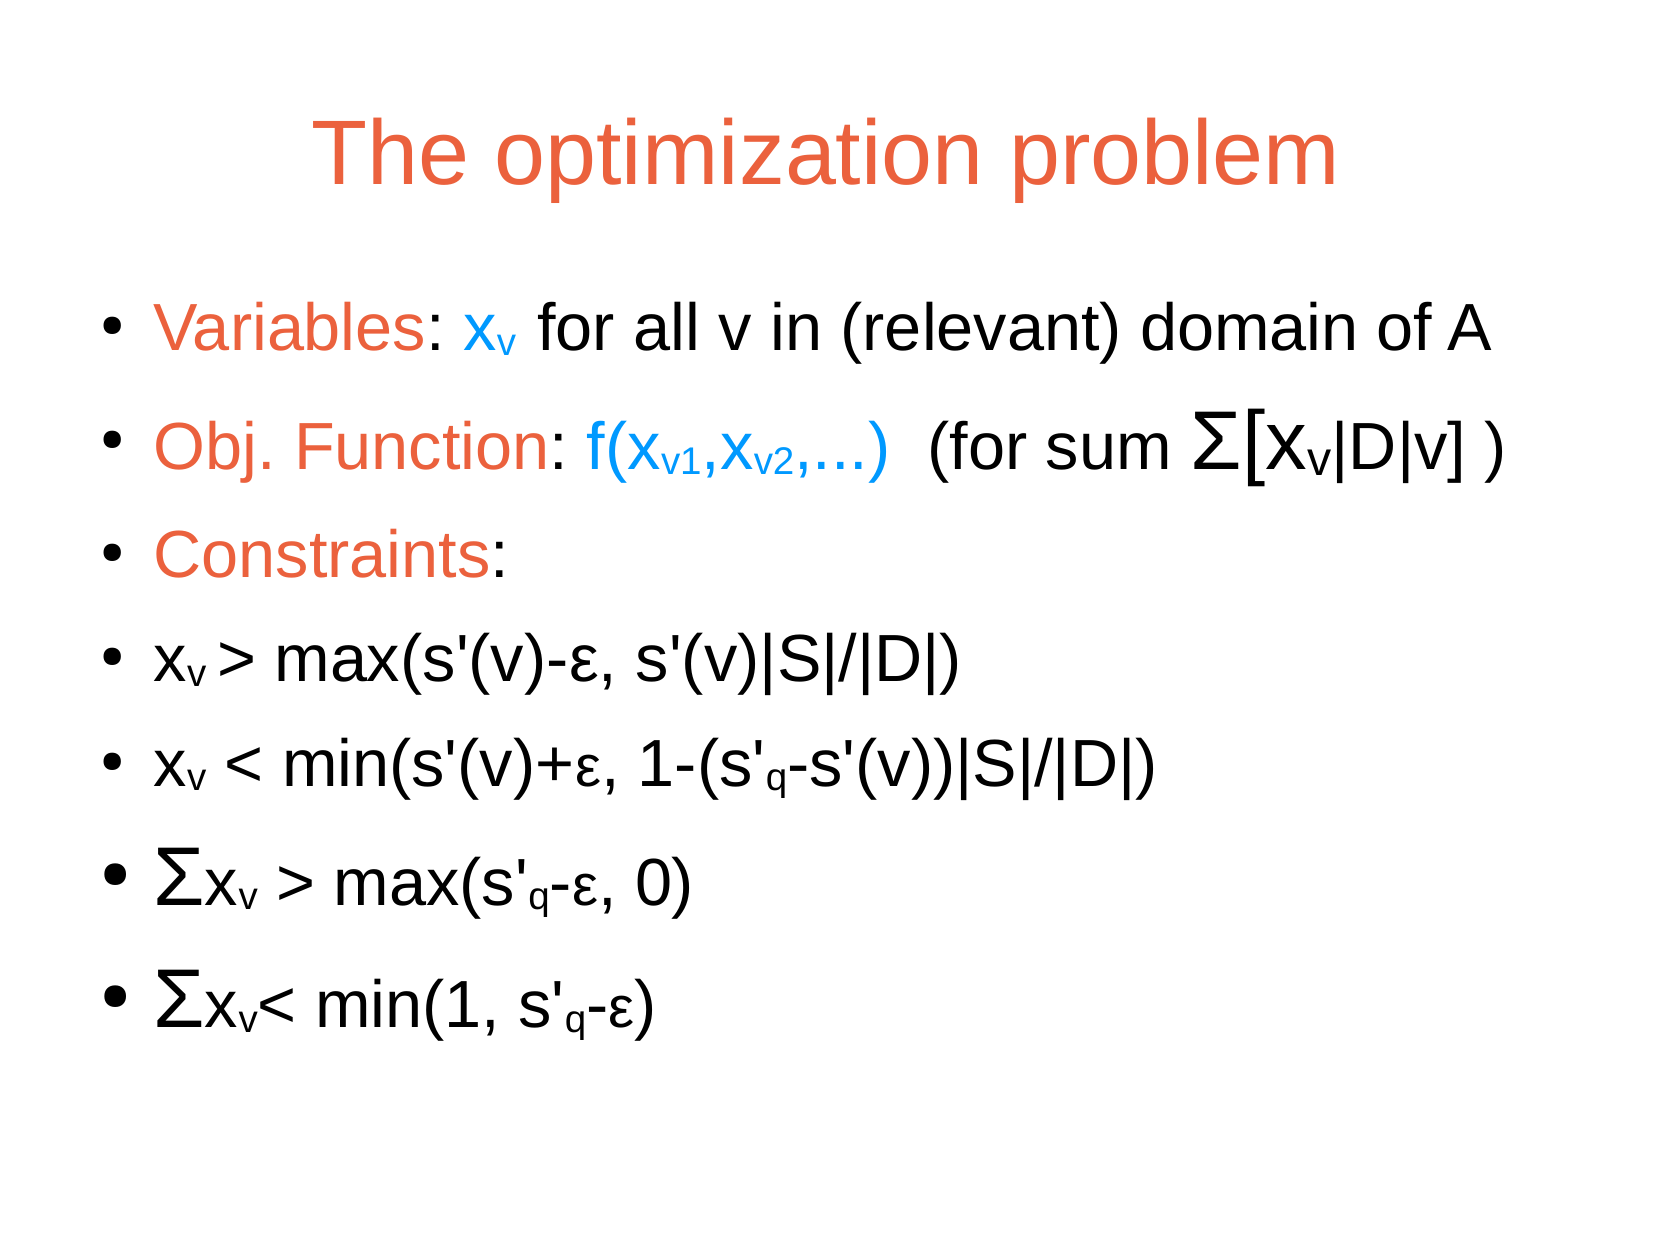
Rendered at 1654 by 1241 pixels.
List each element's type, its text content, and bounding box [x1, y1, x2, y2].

list Variables: xv for all v in (relevant) domain of A Obj. Function: f(xv1,xv2,...) (for sum Σ[xv|D|v] ) Constraints: xv > max(s'(v)-ε, s'(v)|S|/|D|) xv < min(s'(v)+ε, 1-(s'q-s'(v))|S|/|D|) Σxv > max(s'q-ε, 0) Σxv< min(1, s'q-ε) [82, 290, 1571, 1109]
title The optimization problem [82, 49, 1571, 257]
